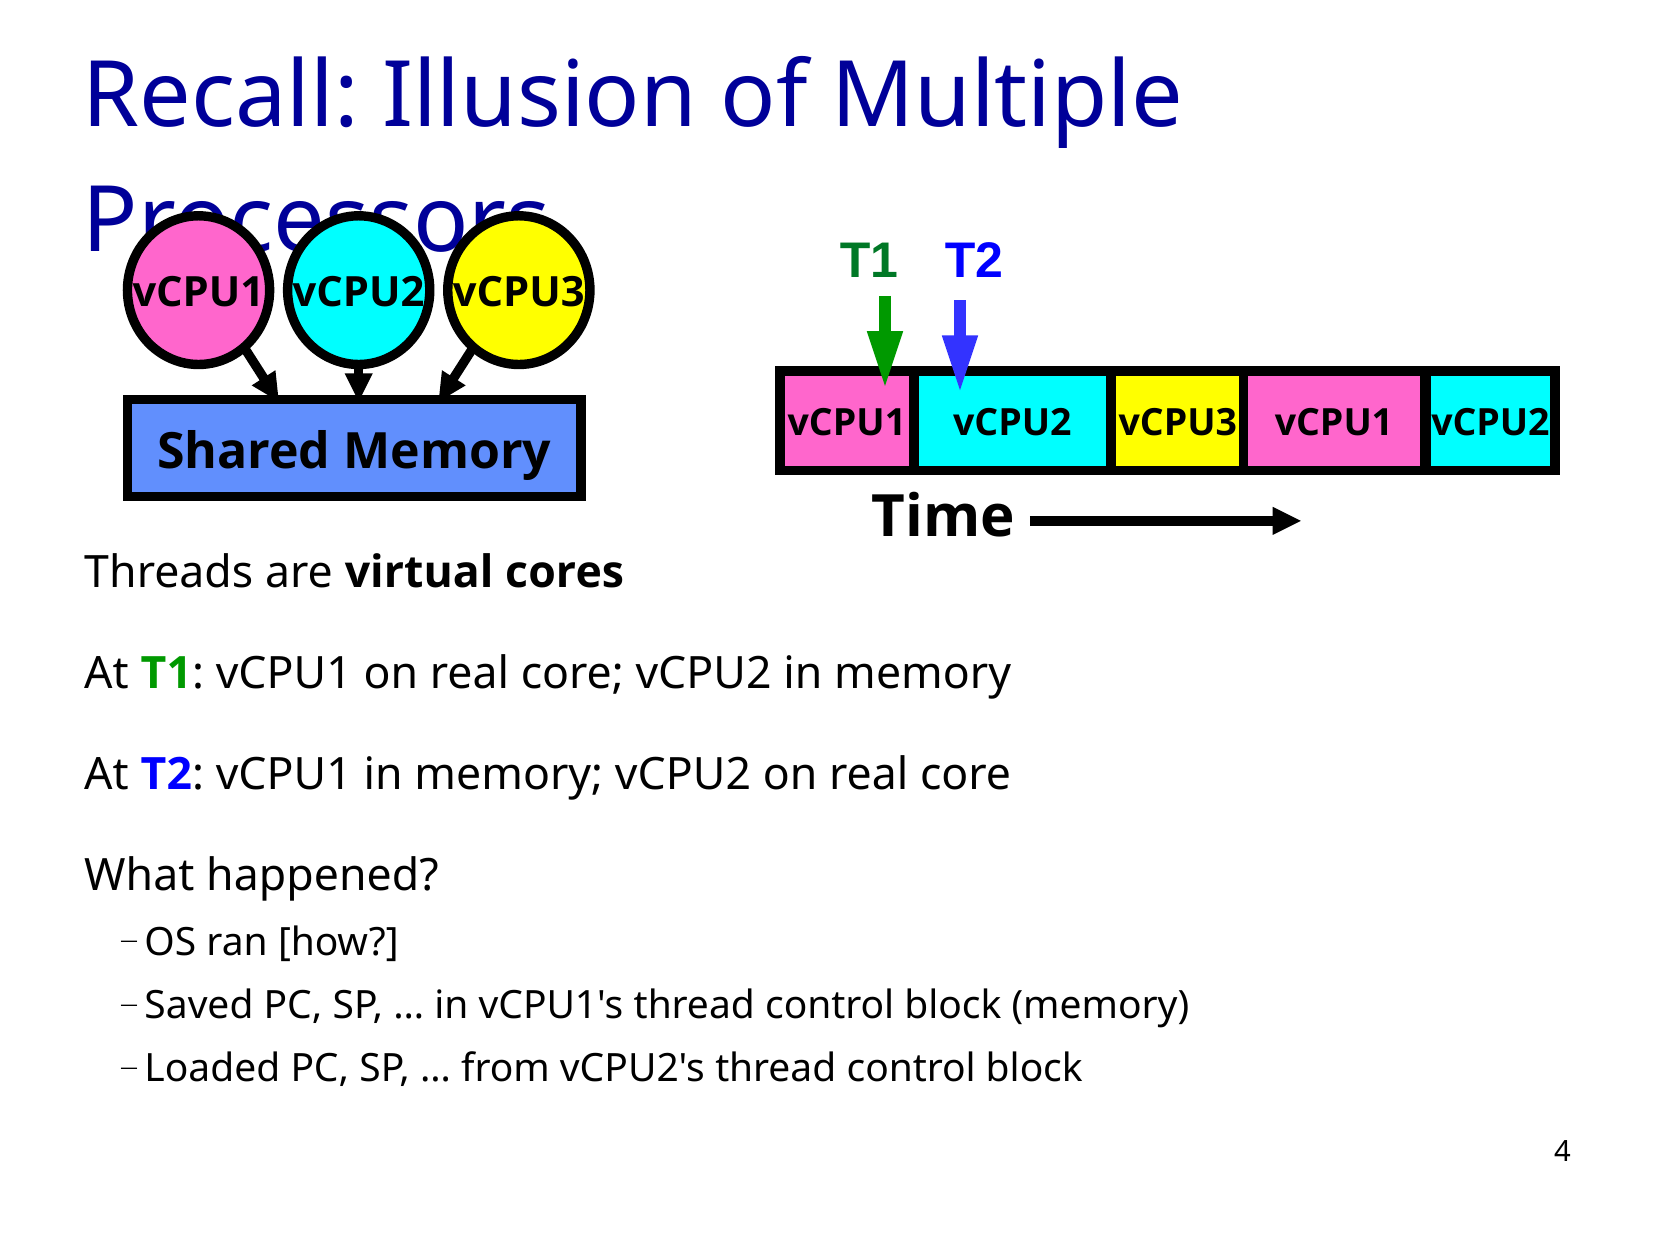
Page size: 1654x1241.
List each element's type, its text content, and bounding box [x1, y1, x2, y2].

text_box vCPU2 [1426, 370, 1555, 471]
title Recall: Illusion of Multiple Processors [82, 49, 1571, 257]
text_box vCPU1 [1243, 370, 1425, 471]
text_box vCPU3 [447, 215, 590, 365]
text_box vCPU2 [913, 370, 1110, 471]
text_box vCPU1 [779, 370, 913, 471]
text_box vCPU3 [1110, 370, 1243, 471]
text_box Time [856, 470, 1045, 540]
list Threads are virtual cores At T1: vCPU1 on real core; vCPU2 in memory At T2: vCPU1 in memory; vCPU2 on real core What happened? OS ran [how?] Saved PC, SP, … in vCPU1's thread control block (memory) Loaded PC, SP, … from vCPU2's thread control block [60, 540, 1571, 1096]
text_box vCPU2 [287, 215, 430, 365]
text_box T2 [930, 225, 1021, 301]
text_box T1 [825, 225, 916, 301]
text_box Shared Memory [127, 399, 582, 497]
text_box vCPU1 [127, 215, 270, 365]
